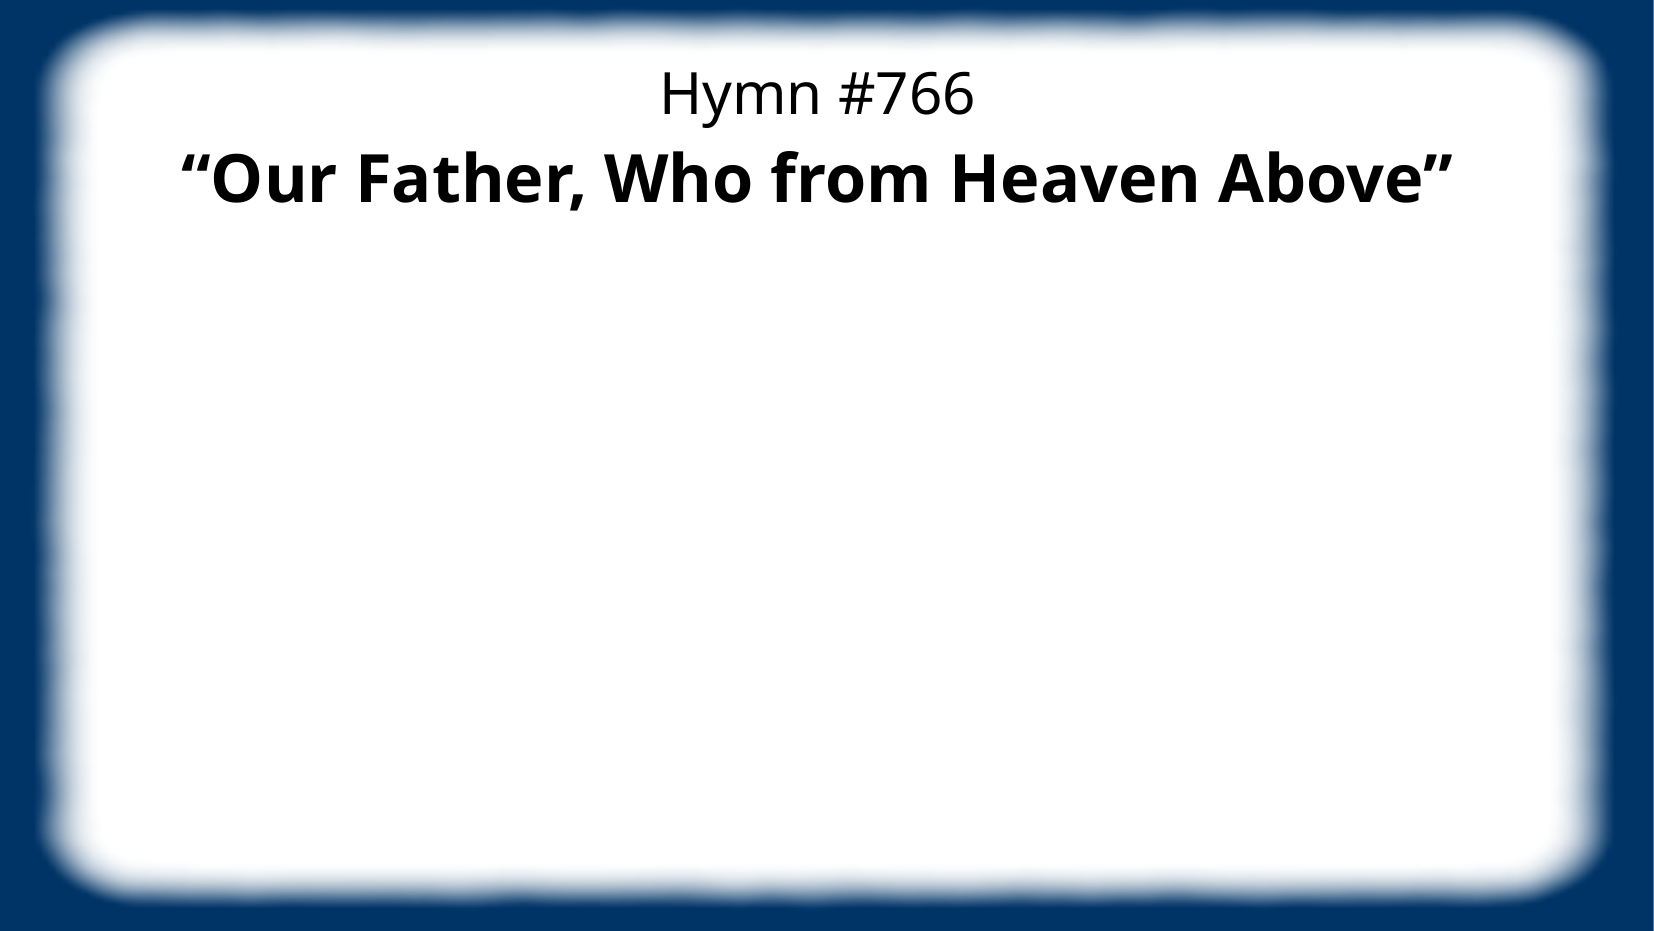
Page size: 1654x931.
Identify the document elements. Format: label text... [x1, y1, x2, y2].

text_box Hymn #766 “Our Father, Who from Heaven Above” [75, 45, 1561, 226]
picture [0, 0, 1654, 931]
